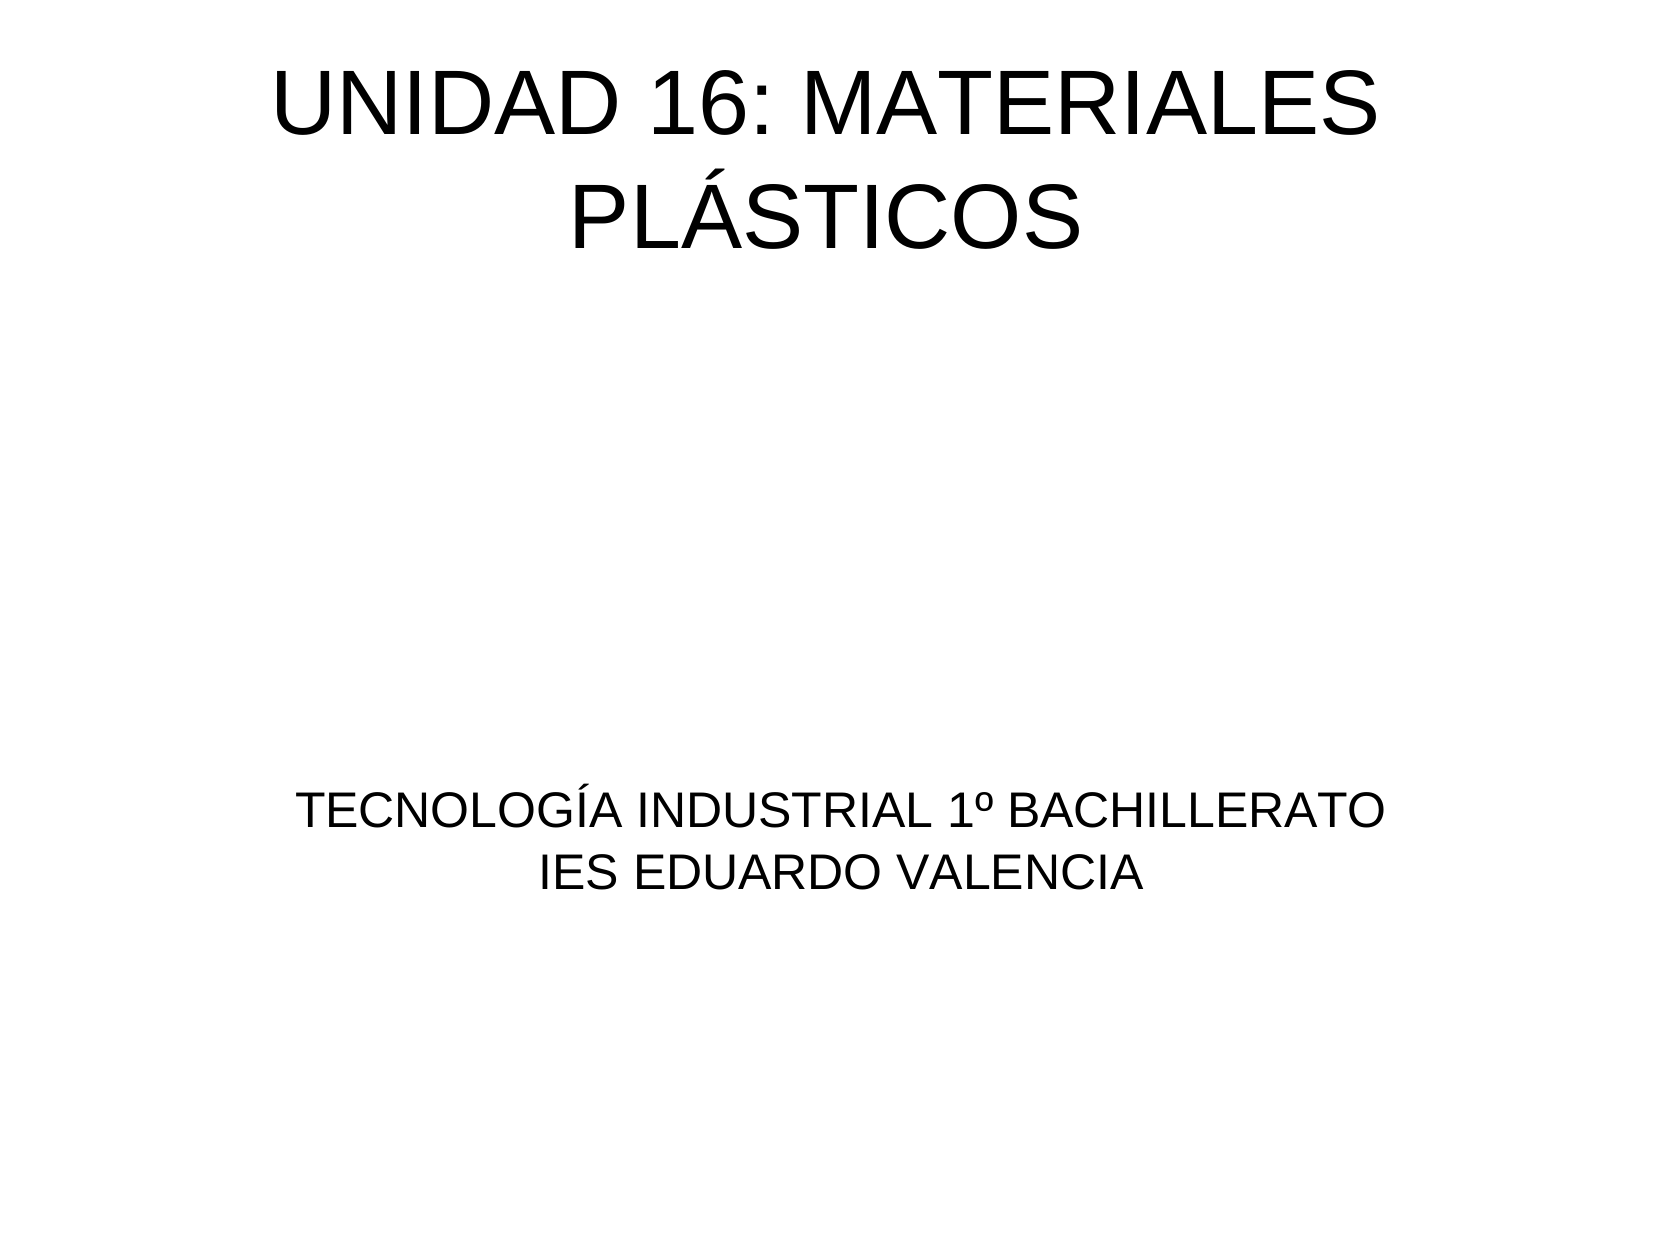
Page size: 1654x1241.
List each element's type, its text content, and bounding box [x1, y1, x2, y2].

title UNIDAD 16: MATERIALES PLÁSTICOS [82, 38, 1571, 268]
text_box TECNOLOGÍA INDUSTRIAL 1º BACHILLERATO IES EDUARDO VALENCIA [177, 767, 1506, 907]
